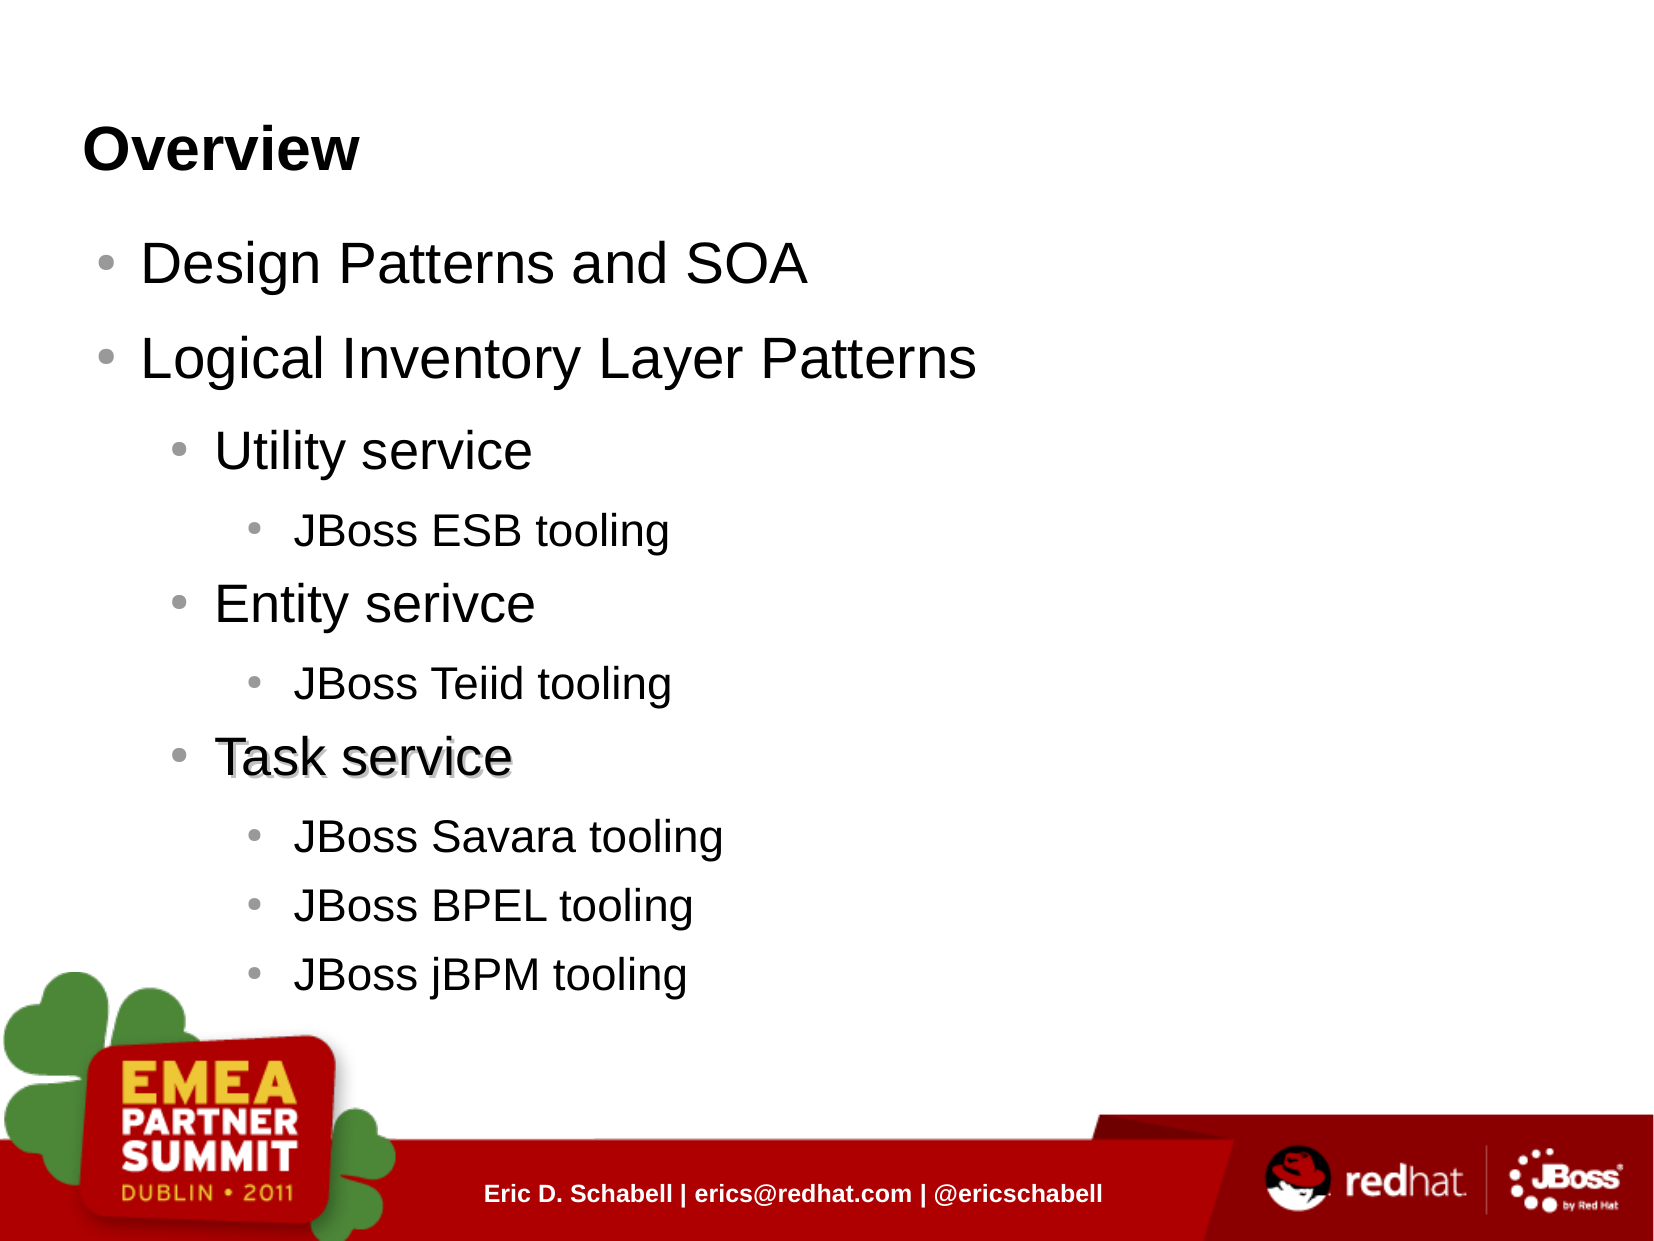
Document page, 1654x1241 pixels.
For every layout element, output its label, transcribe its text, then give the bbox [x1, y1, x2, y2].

picture [0, 972, 1654, 1241]
list Design Patterns and SOA Logical Inventory Layer Patterns Utility service JBoss ESB tooling Entity serivce JBoss Teiid tooling Task service JBoss Savara tooling JBoss BPEL tooling JBoss jBPM tooling [80, 231, 1570, 1008]
title Overview [82, 55, 1571, 243]
